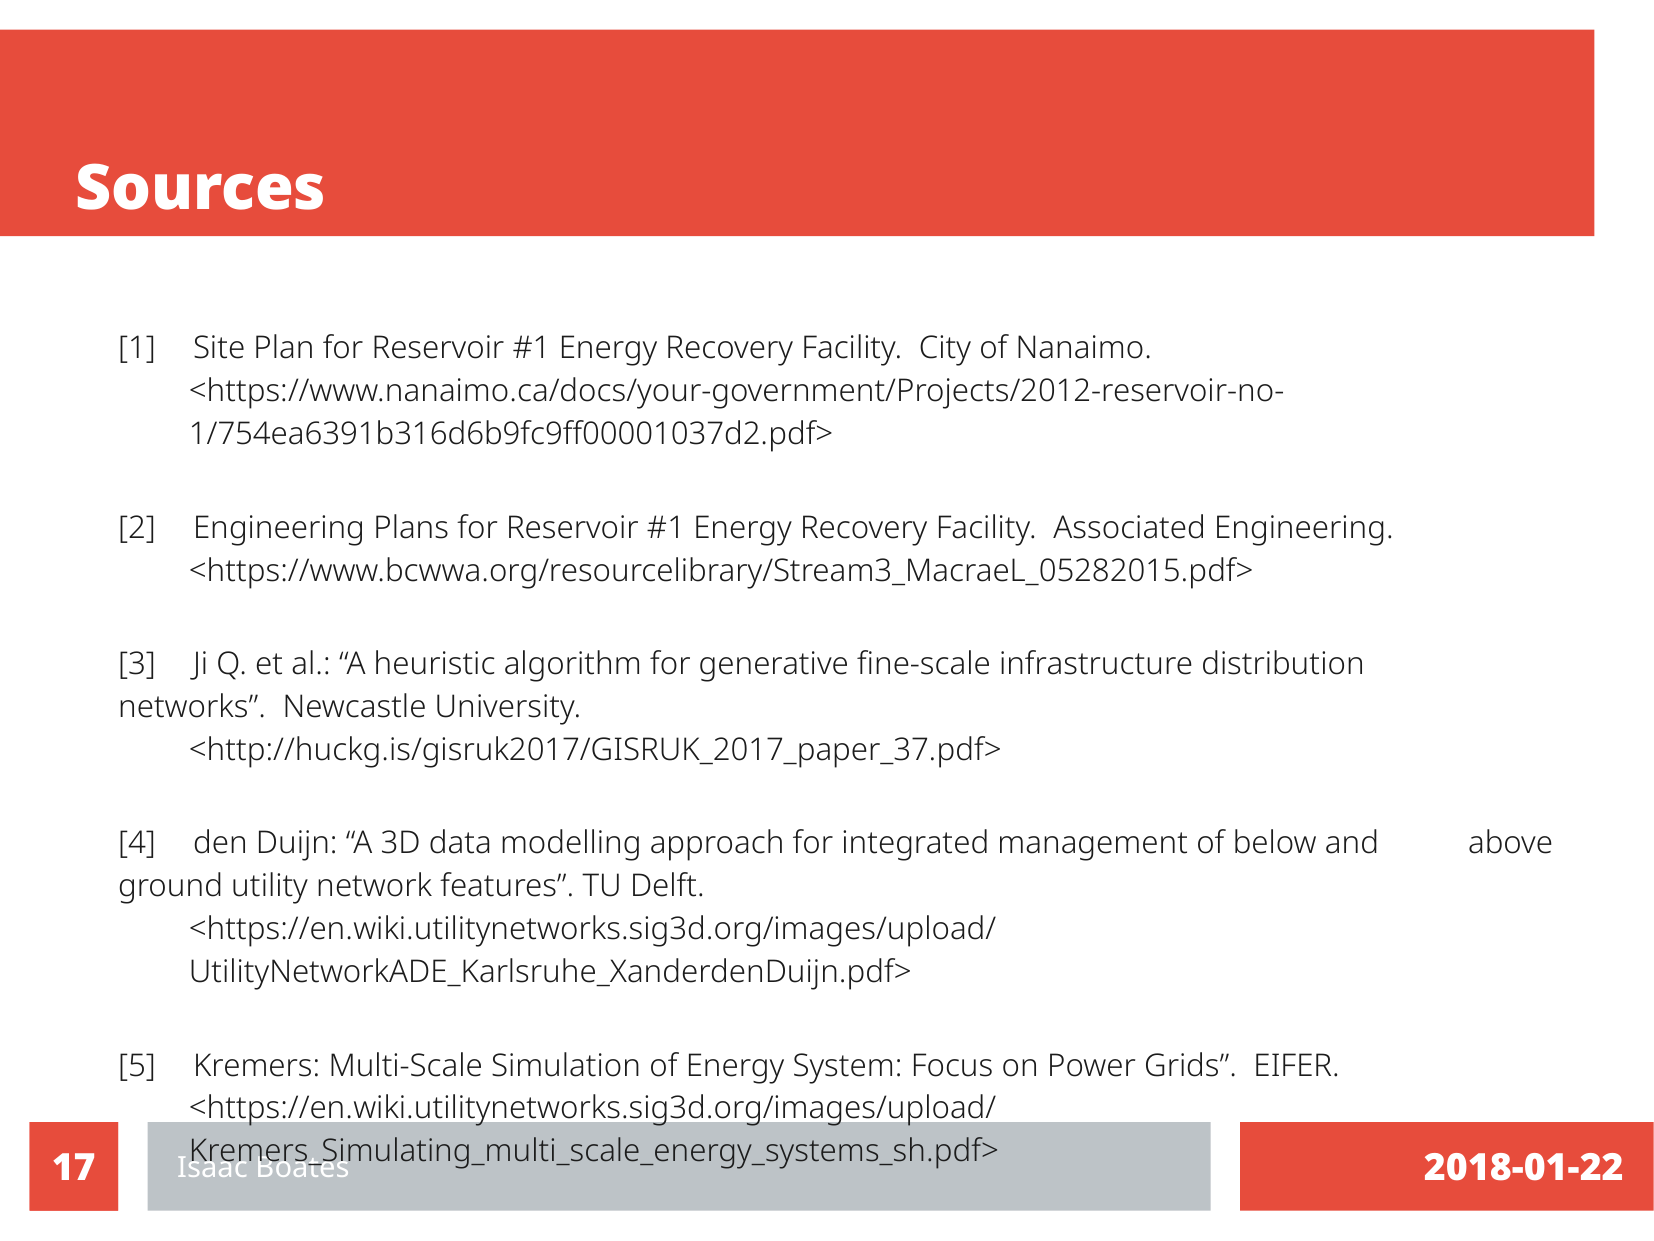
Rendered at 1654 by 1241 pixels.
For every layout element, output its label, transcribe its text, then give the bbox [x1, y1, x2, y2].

title Sources [75, 20, 1564, 228]
subtitle [1] Site Plan for Reservoir #1 Energy Recovery Facility. City of Nanaimo. <https://www.nanaimo.ca/docs/your-government/Projects/2012-reservoir-no-1/754ea6391b316d6b9fc9ff00001037d2.pdf> [2] Engineering Plans for Reservoir #1 Energy Recovery Facility. Associated Engineering. <https://www.bcwwa.org/resourcelibrary/Stream3_MacraeL_05282015.pdf> [3] Ji Q. et al.: “A heuristic algorithm for generative fine-scale infrastructure distribution networks”. Newcastle University. <http://huckg.is/gisruk2017/GISRUK_2017_paper_37.pdf> [4] den Duijn: “A 3D data modelling approach for integrated management of below and above ground utility network features”. TU Delft. <https://en.wiki.utilitynetworks.sig3d.org/images/upload/UtilityNetworkADE_Karlsruhe_XanderdenDuijn.pdf> [5] Kremers: Multi-Scale Simulation of Energy System: Focus on Power Grids”. EIFER. <https://en.wiki.utilitynetworks.sig3d.org/images/upload/Kremers_Simulating_multi_scale_energy_systems_sh.pdf> [82, 325, 1571, 1045]
